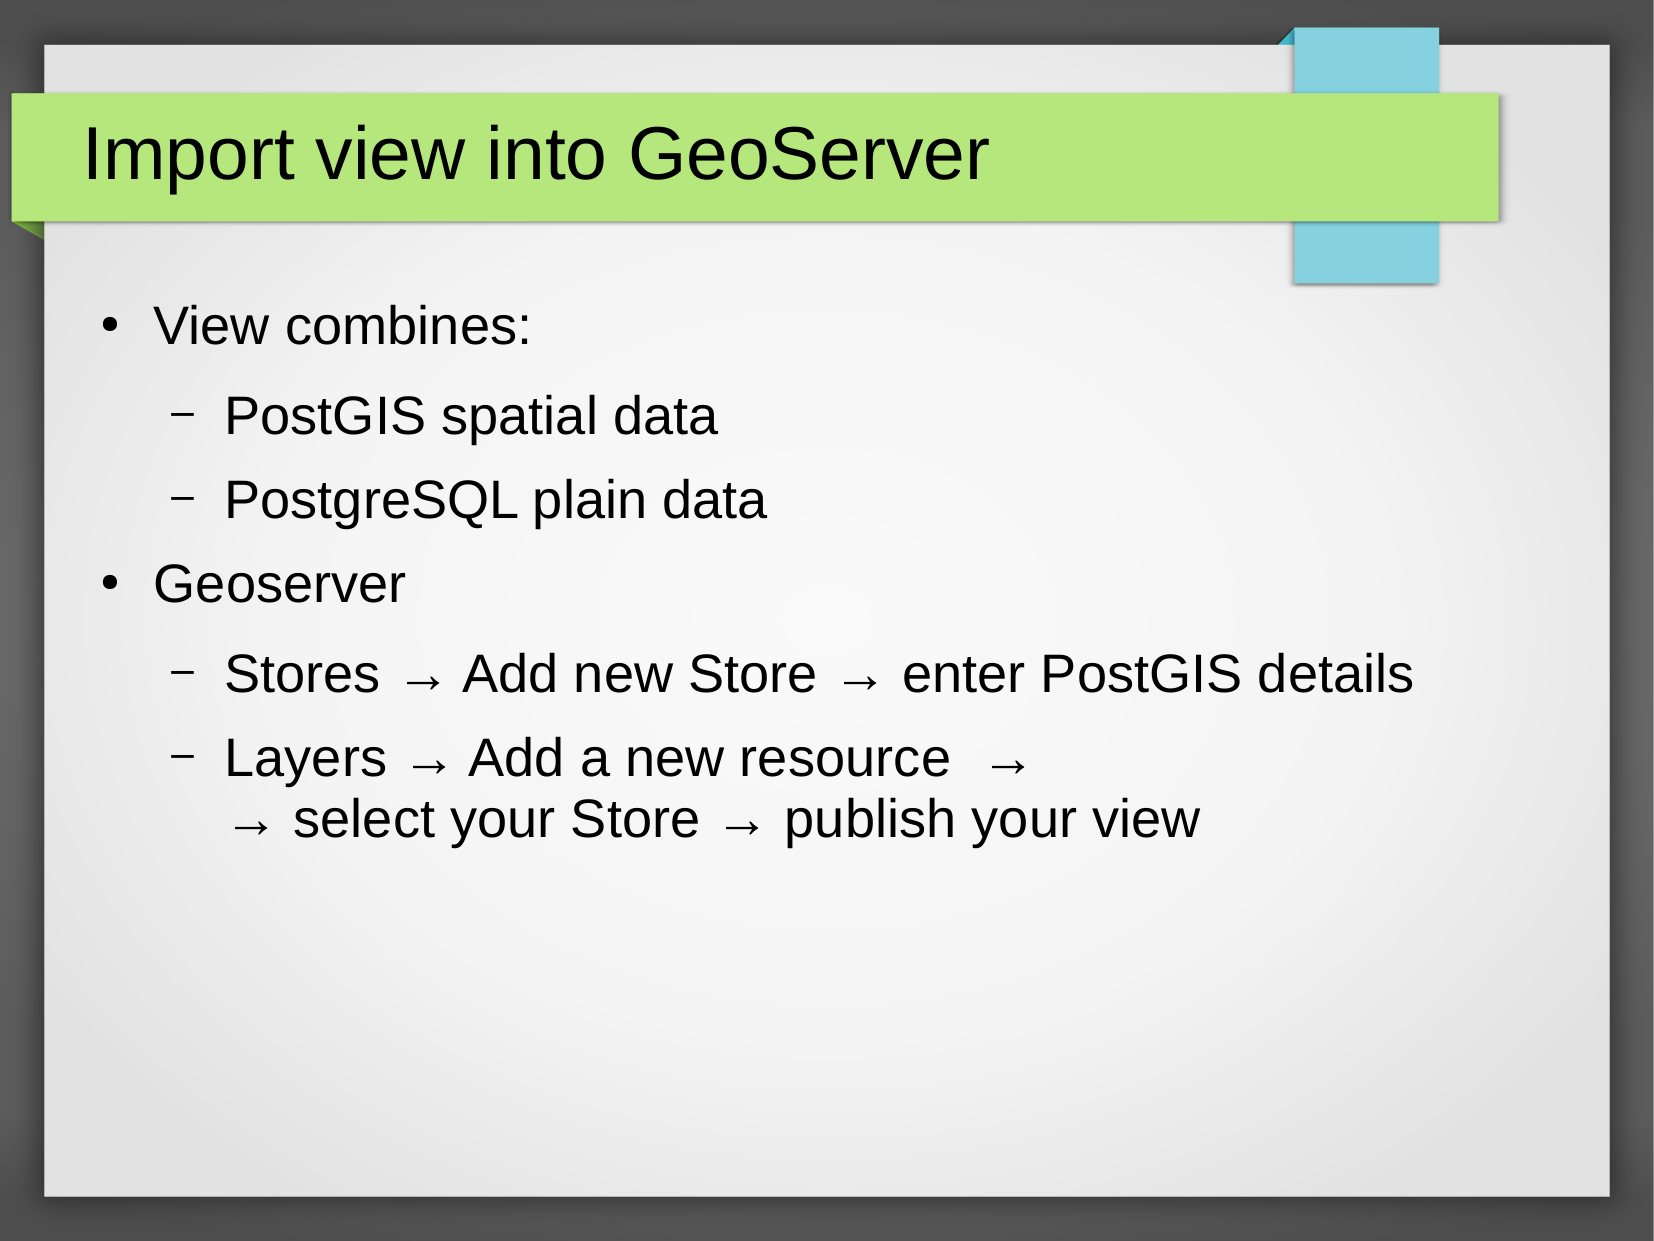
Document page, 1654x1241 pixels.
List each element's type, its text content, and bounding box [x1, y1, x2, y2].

picture [0, 0, 1654, 1241]
title Import view into GeoServer [82, 94, 1264, 213]
list View combines: PostGIS spatial data PostgreSQL plain data Geoserver Stores → Add new Store → enter PostGIS details Layers → Add a new resource → → select your Store → publish your view [82, 295, 1571, 1015]
